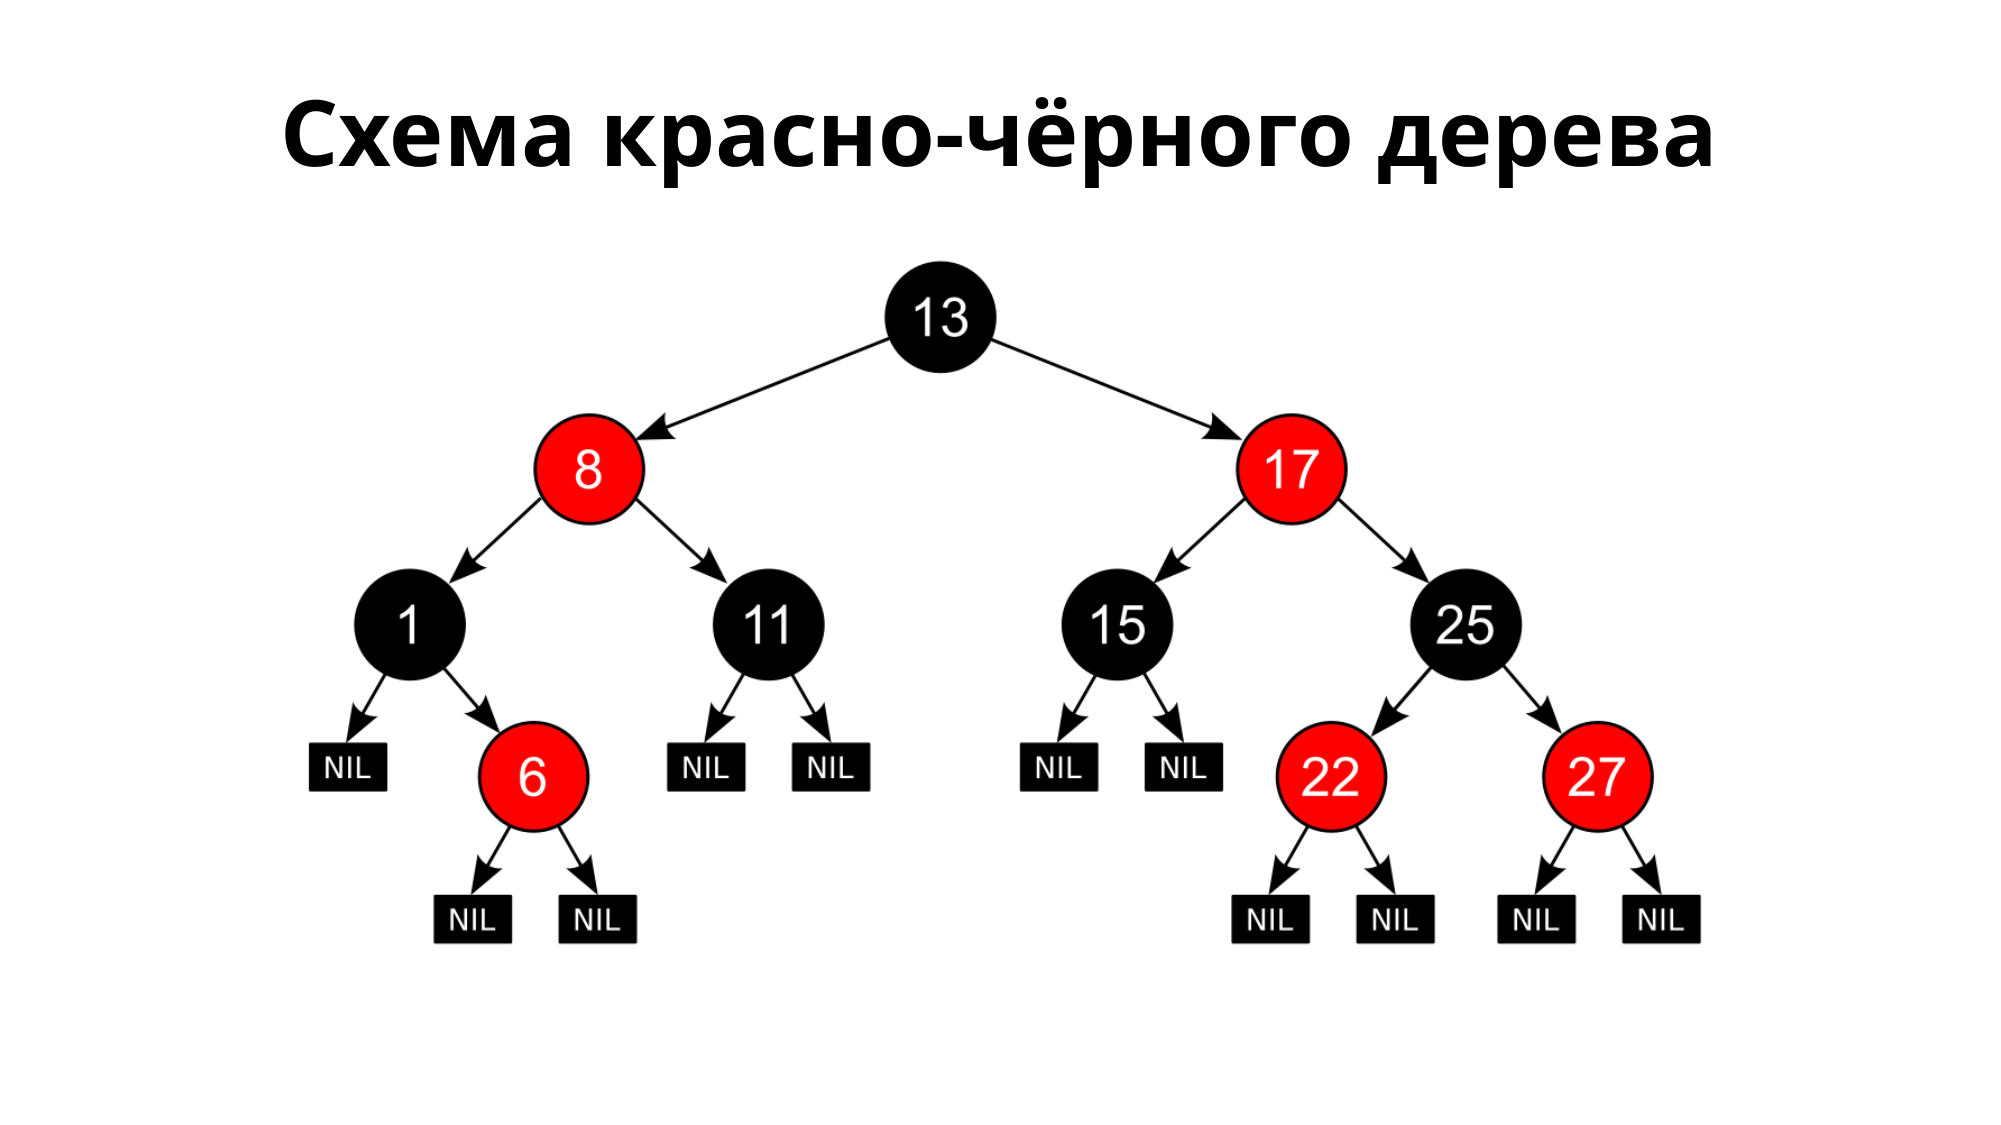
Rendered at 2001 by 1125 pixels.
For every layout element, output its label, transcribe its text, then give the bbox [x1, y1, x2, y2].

picture [282, 245, 1718, 960]
title Схема красно-чёрного дерева [137, 27, 1863, 246]
